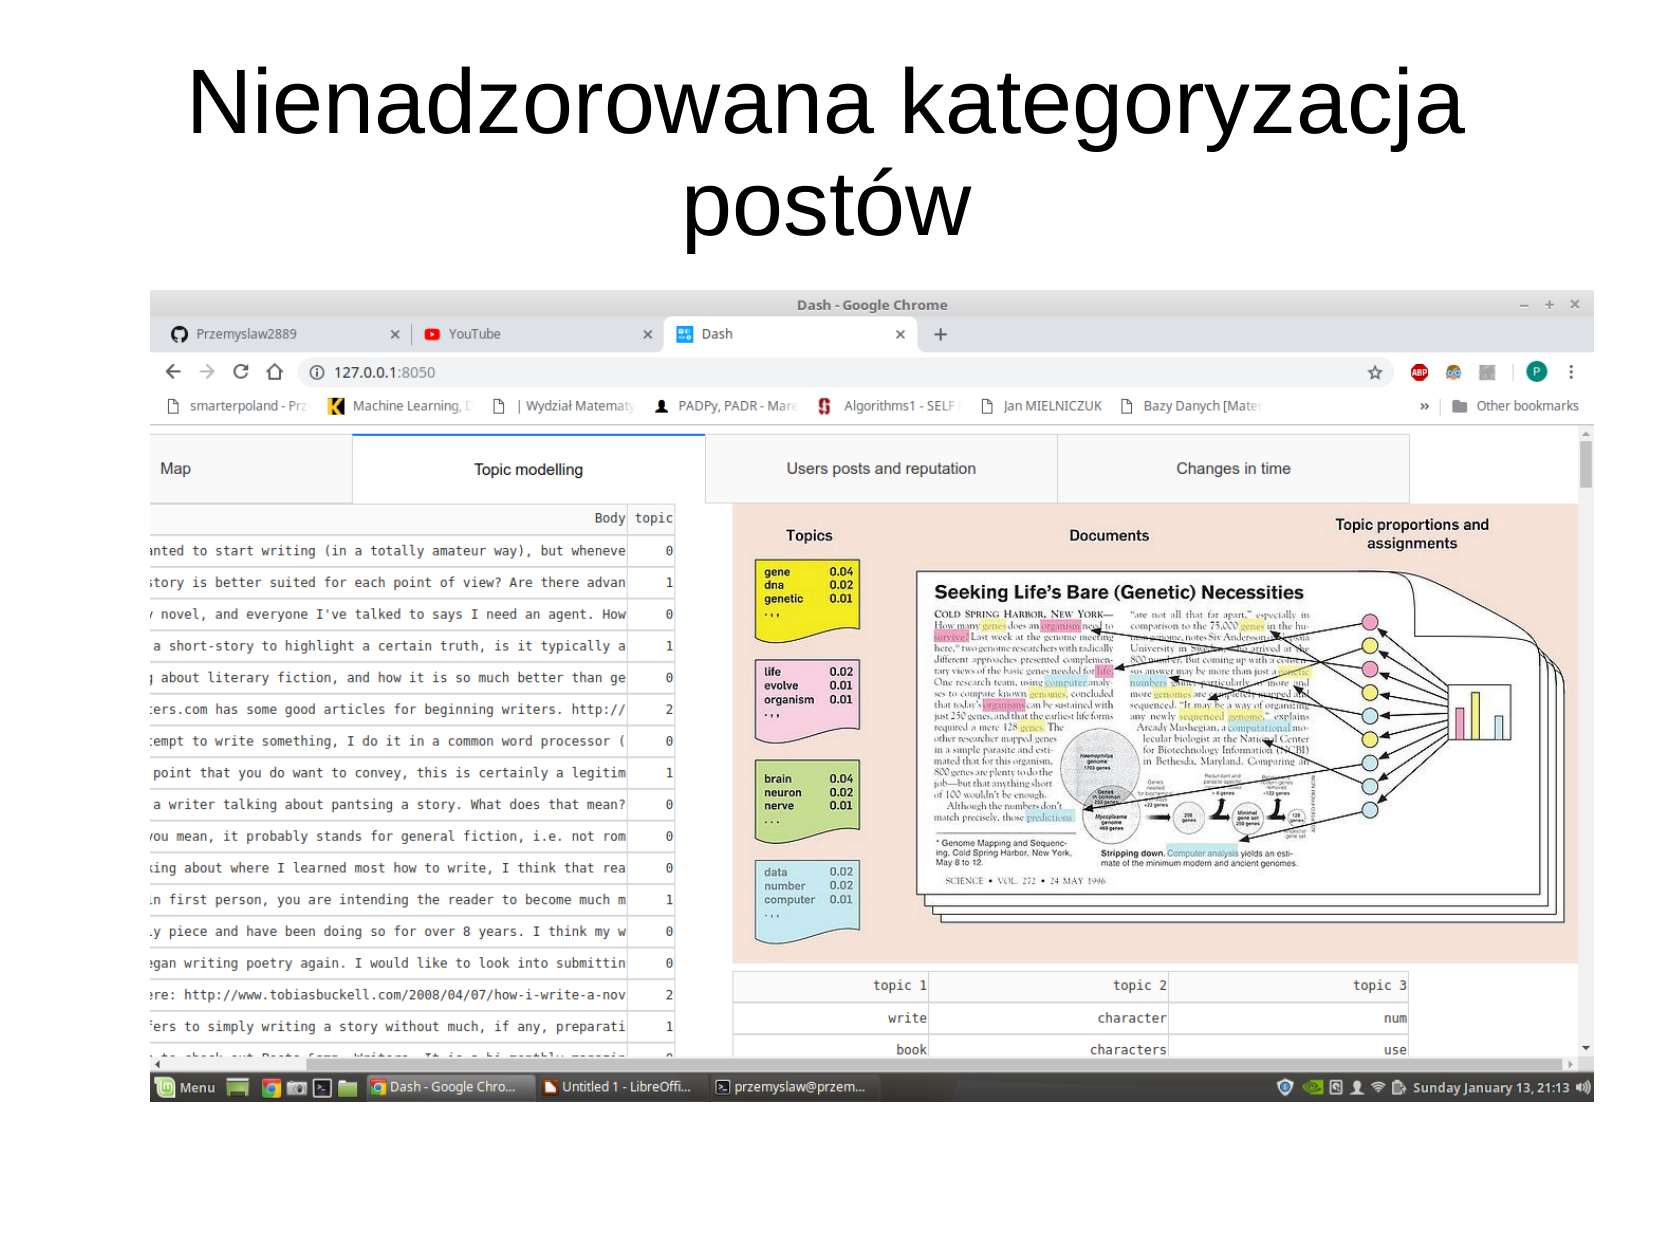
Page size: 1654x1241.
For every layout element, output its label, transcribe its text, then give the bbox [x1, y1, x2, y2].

picture [150, 290, 1594, 1102]
title Nienadzorowana kategoryzacja postów [82, 49, 1571, 257]
